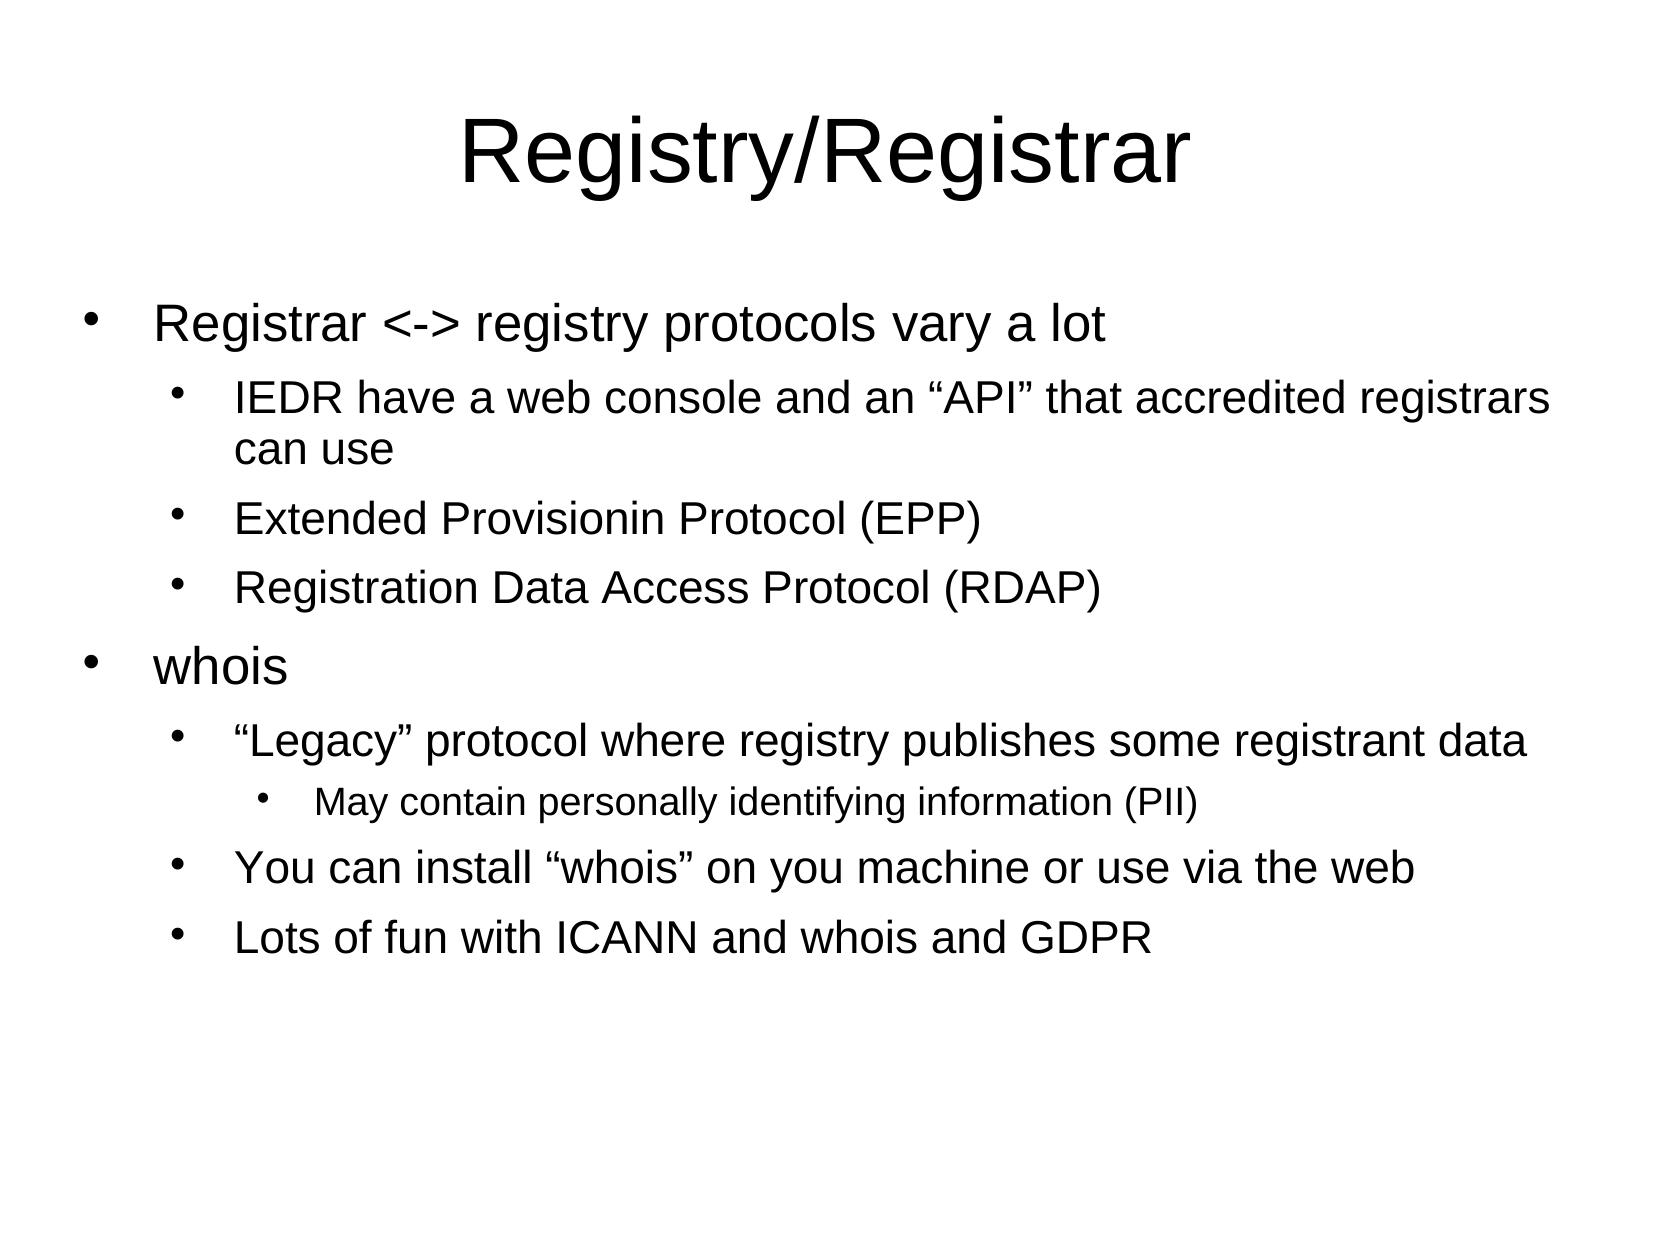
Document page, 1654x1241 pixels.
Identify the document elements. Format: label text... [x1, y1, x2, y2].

title Registry/Registrar [82, 49, 1570, 256]
list Registrar <-> registry protocols vary a lot IEDR have a web console and an “API” that accredited registrars can use Extended Provisionin Protocol (EPP) Registration Data Access Protocol (RDAP) whois “Legacy” protocol where registry publishes some registrant data May contain personally identifying information (PII) You can install “whois” on you machine or use via the web Lots of fun with ICANN and whois and GDPR [82, 290, 1570, 1009]
